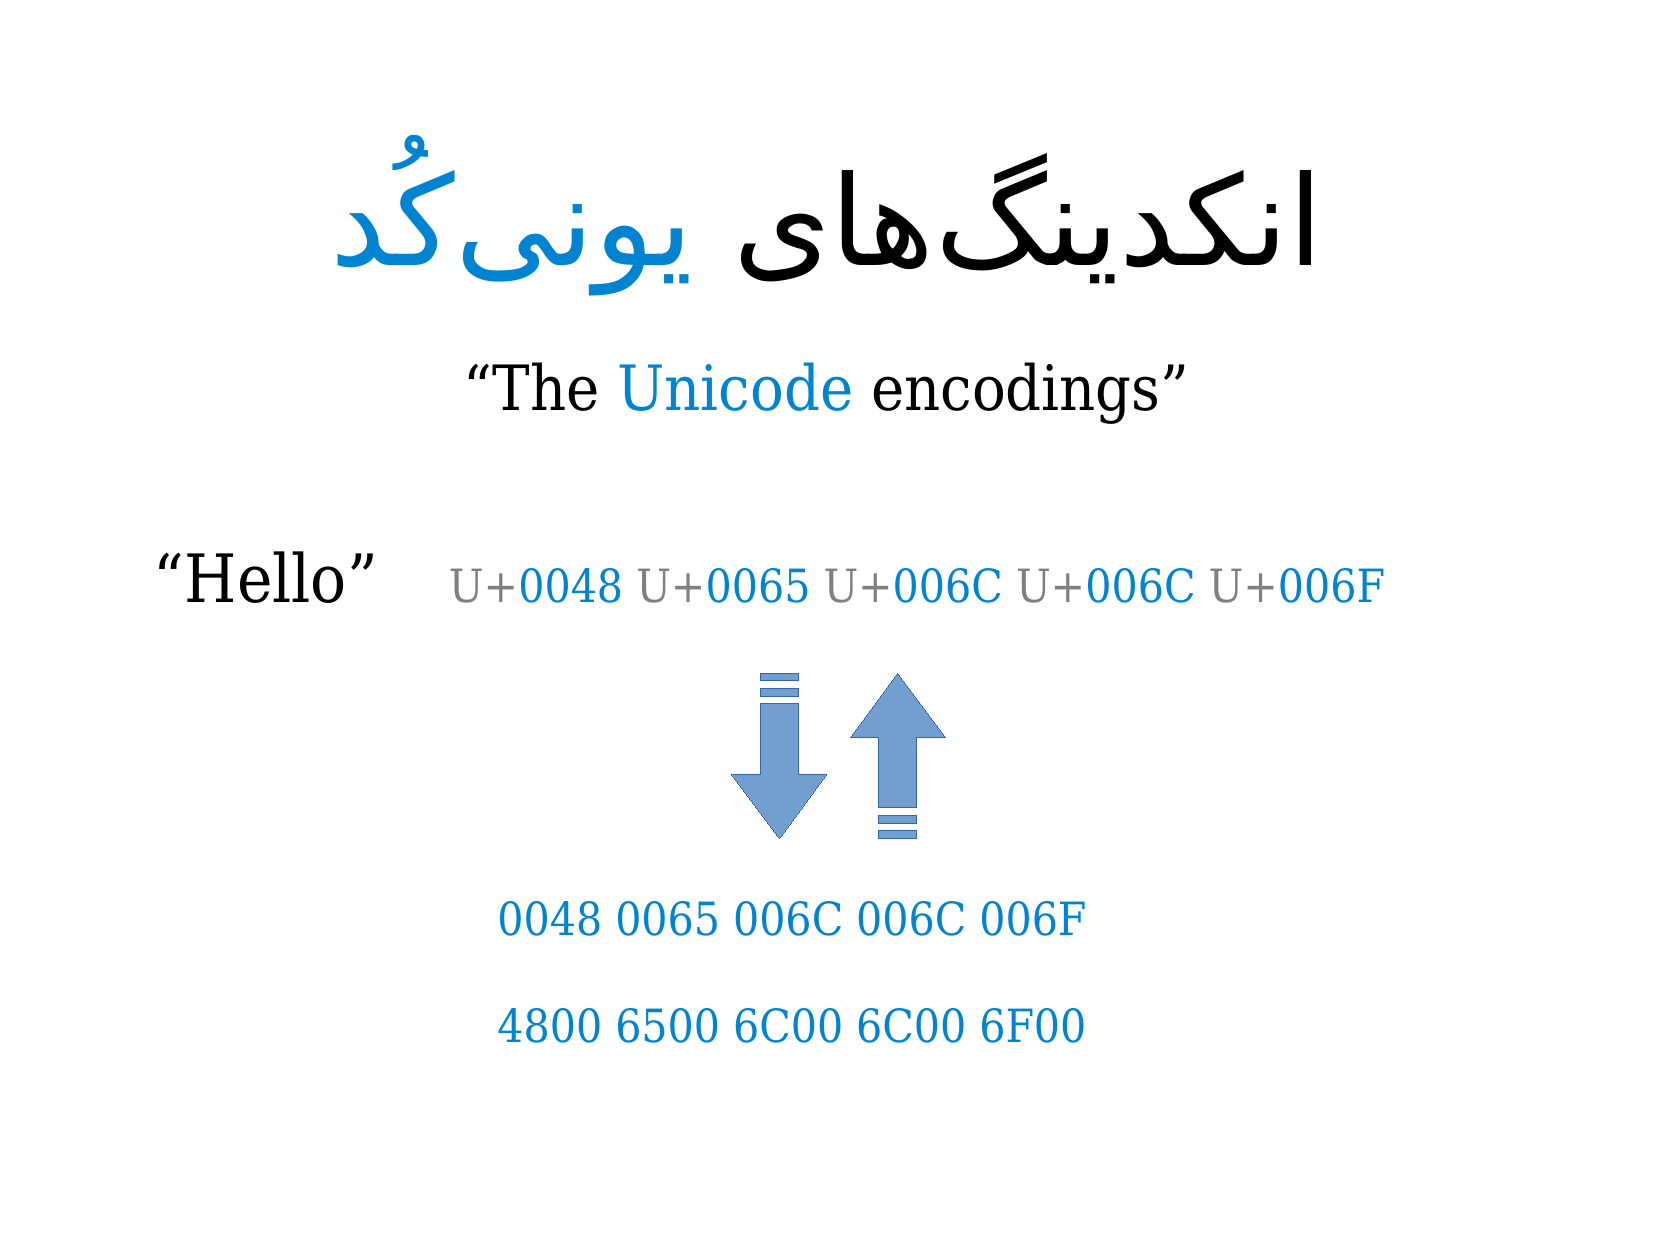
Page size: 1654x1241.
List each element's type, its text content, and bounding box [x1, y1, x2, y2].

list “Hello” U+0048 U+0065 U+006C U+006C U+006F [82, 540, 1538, 995]
text_box [878, 815, 917, 824]
text_box انکدینگ‌های یونی‌کُد “The Unicode encodings” [82, 49, 1571, 526]
text_box [731, 703, 827, 839]
text_box [850, 673, 946, 808]
text_box [878, 830, 917, 839]
text_box [760, 688, 799, 697]
text_box 0048 0065 006C 006C 006F 4800 6500 6C00 6C00 6F00 [128, 885, 1406, 1073]
text_box [760, 673, 799, 681]
